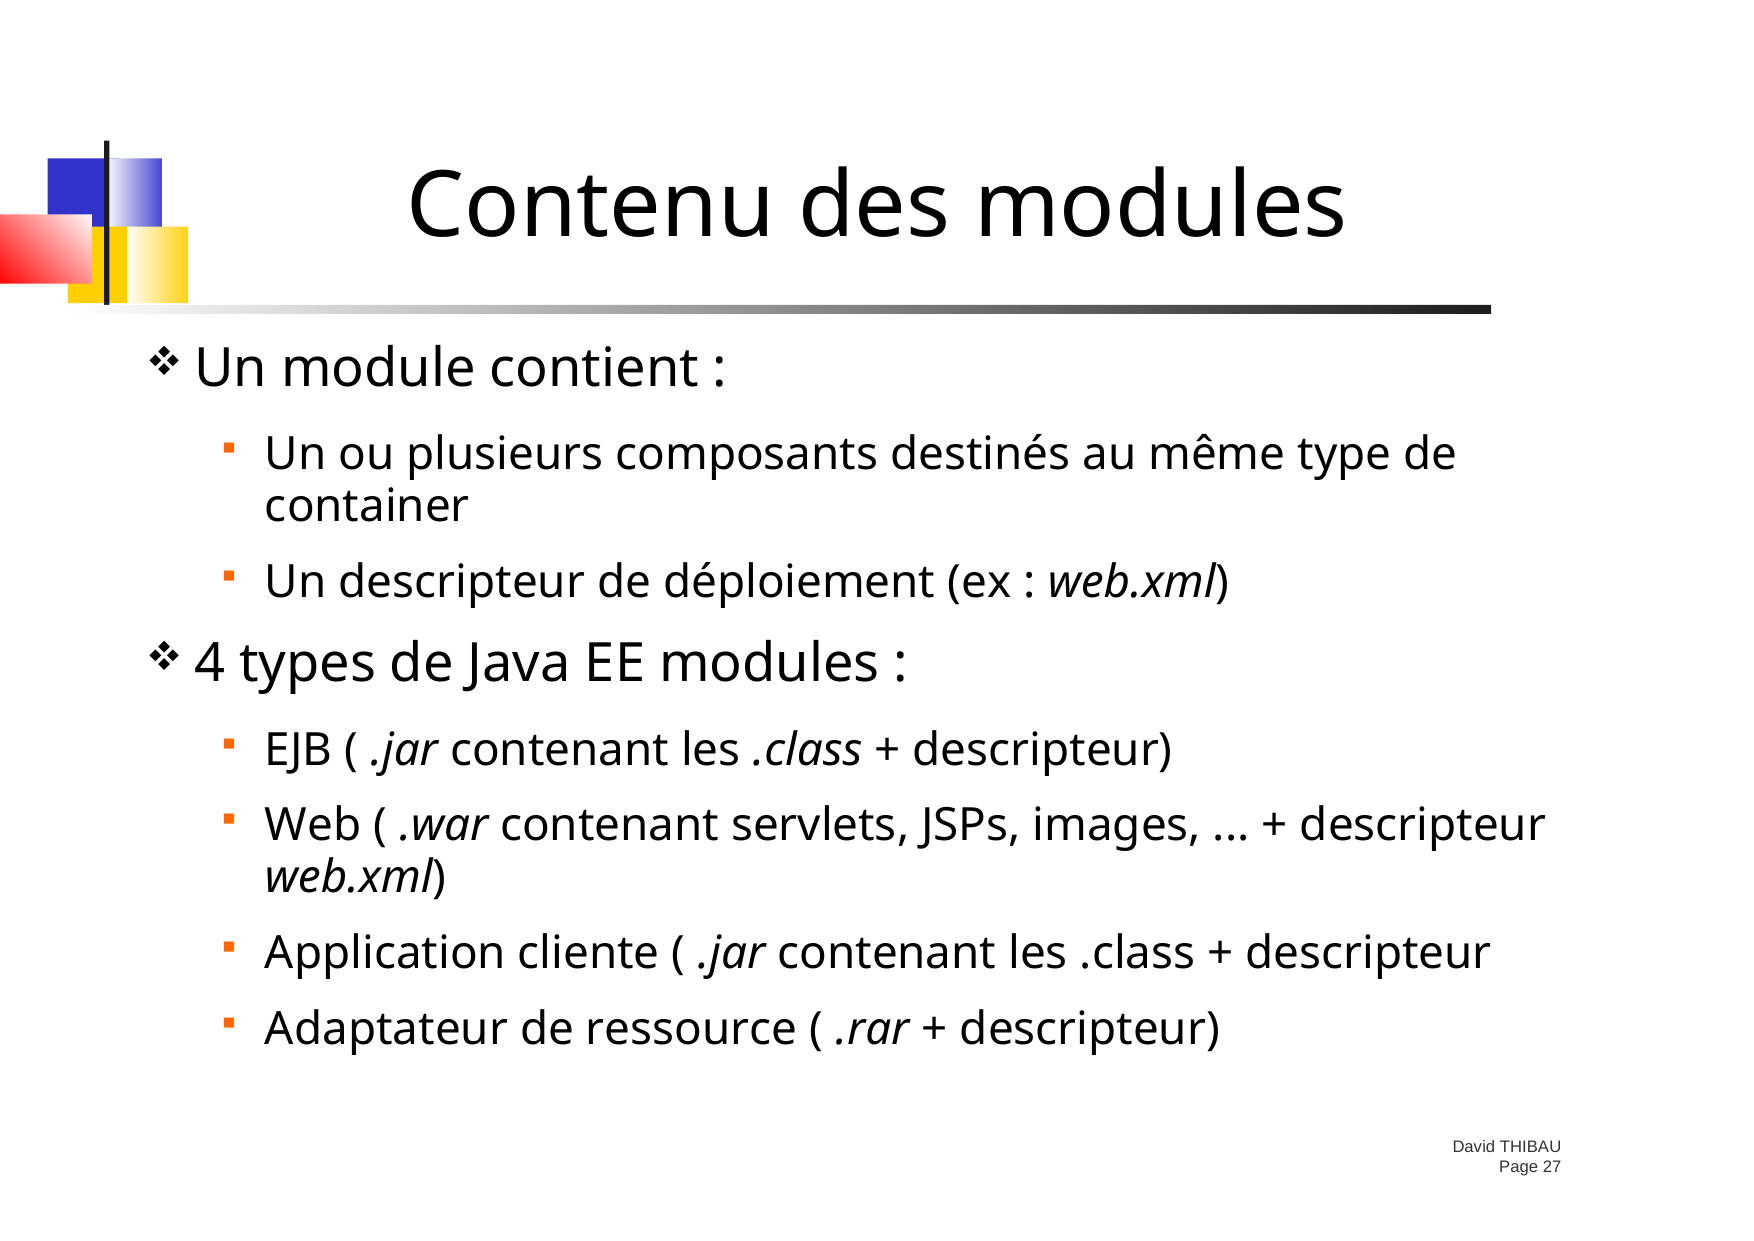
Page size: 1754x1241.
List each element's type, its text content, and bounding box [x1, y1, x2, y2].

title Contenu des modules [179, 110, 1577, 299]
list Un module contient : Un ou plusieurs composants destinés au même type de container Un descripteur de déploiement (ex : web.xml) 4 types de Java EE modules : EJB ( .jar contenant les .class + descripteur) Web ( .war contenant servlets, JSPs, images, ... + descripteur web.xml) Application cliente ( .jar contenant les .class + descripteur Adaptateur de ressource ( .rar + descripteur) [128, 336, 1656, 1140]
